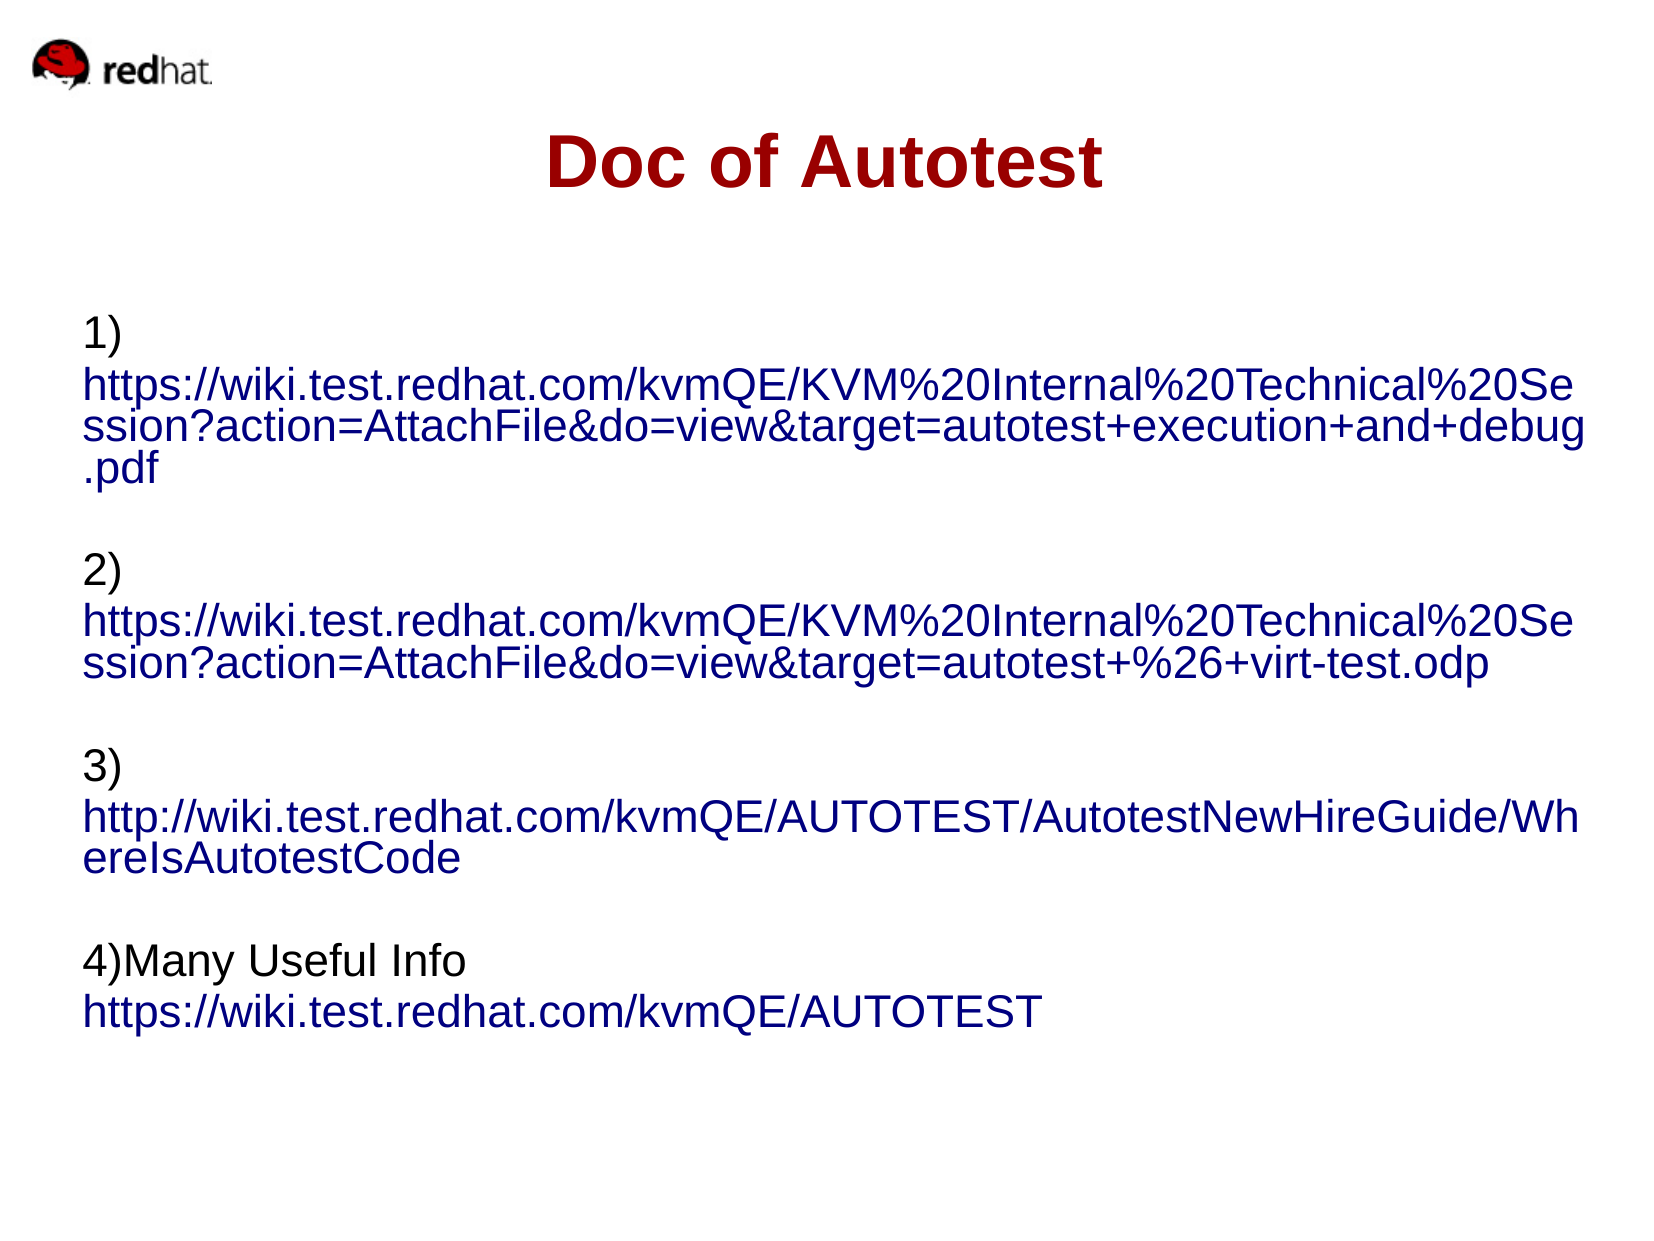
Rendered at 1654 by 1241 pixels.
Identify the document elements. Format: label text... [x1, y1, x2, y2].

text_box Doc of Autotest [112, 112, 1538, 211]
text_box [37, 721, 1576, 1163]
picture [31, 37, 212, 98]
text_box 1) https://wiki.test.redhat.com/kvmQE/KVM%20Internal%20Technical%20Session?action=AttachFile&do=view&target=autotest+execution+and+debug.pdf 2) https://wiki.test.redhat.com/kvmQE/KVM%20Internal%20Technical%20Session?action=AttachFile&do=view&target=autotest+%26+virt-test.odp 3)http://wiki.test.redhat.com/kvmQE/AUTOTEST/AutotestNewHireGuide/WhereIsAutotestCode 4)Many Useful Info https://wiki.test.redhat.com/kvmQE/AUTOTEST [67, 300, 1606, 1238]
